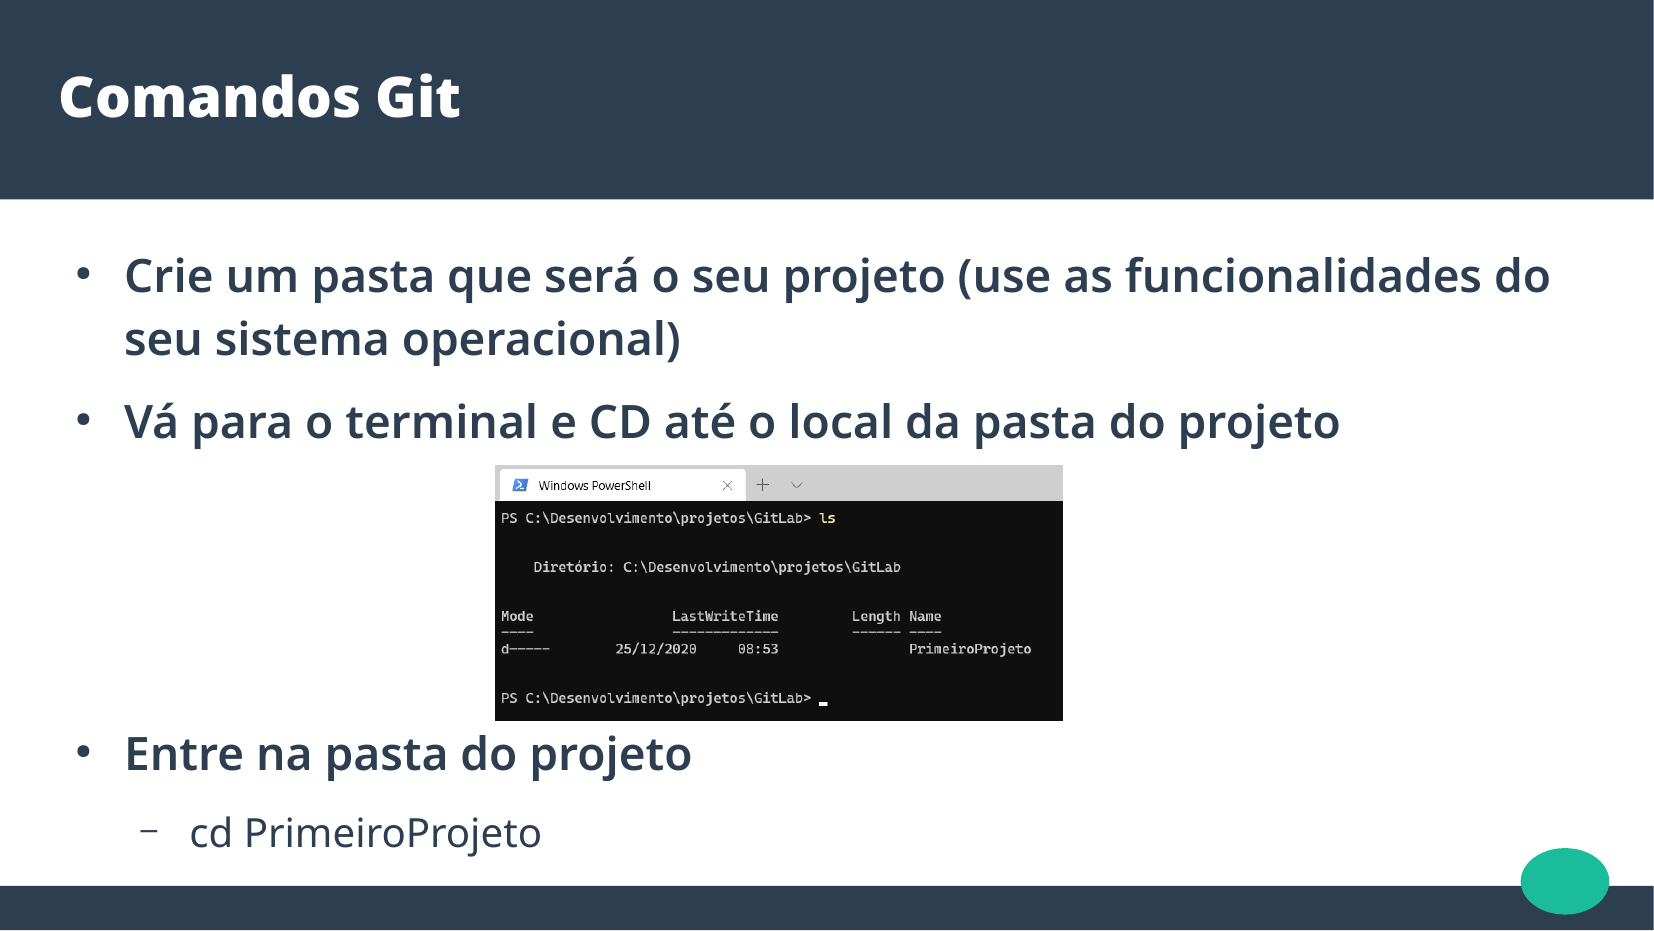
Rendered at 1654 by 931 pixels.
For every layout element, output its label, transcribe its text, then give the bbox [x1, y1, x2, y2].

list Crie um pasta que será o seu projeto (use as funcionalidades do seu sistema operacional) Vá para o terminal e CD até o local da pasta do projeto Entre na pasta do projeto cd PrimeiroProjeto [59, 243, 1595, 864]
picture [495, 465, 1063, 721]
title Comandos Git [59, 37, 1595, 156]
